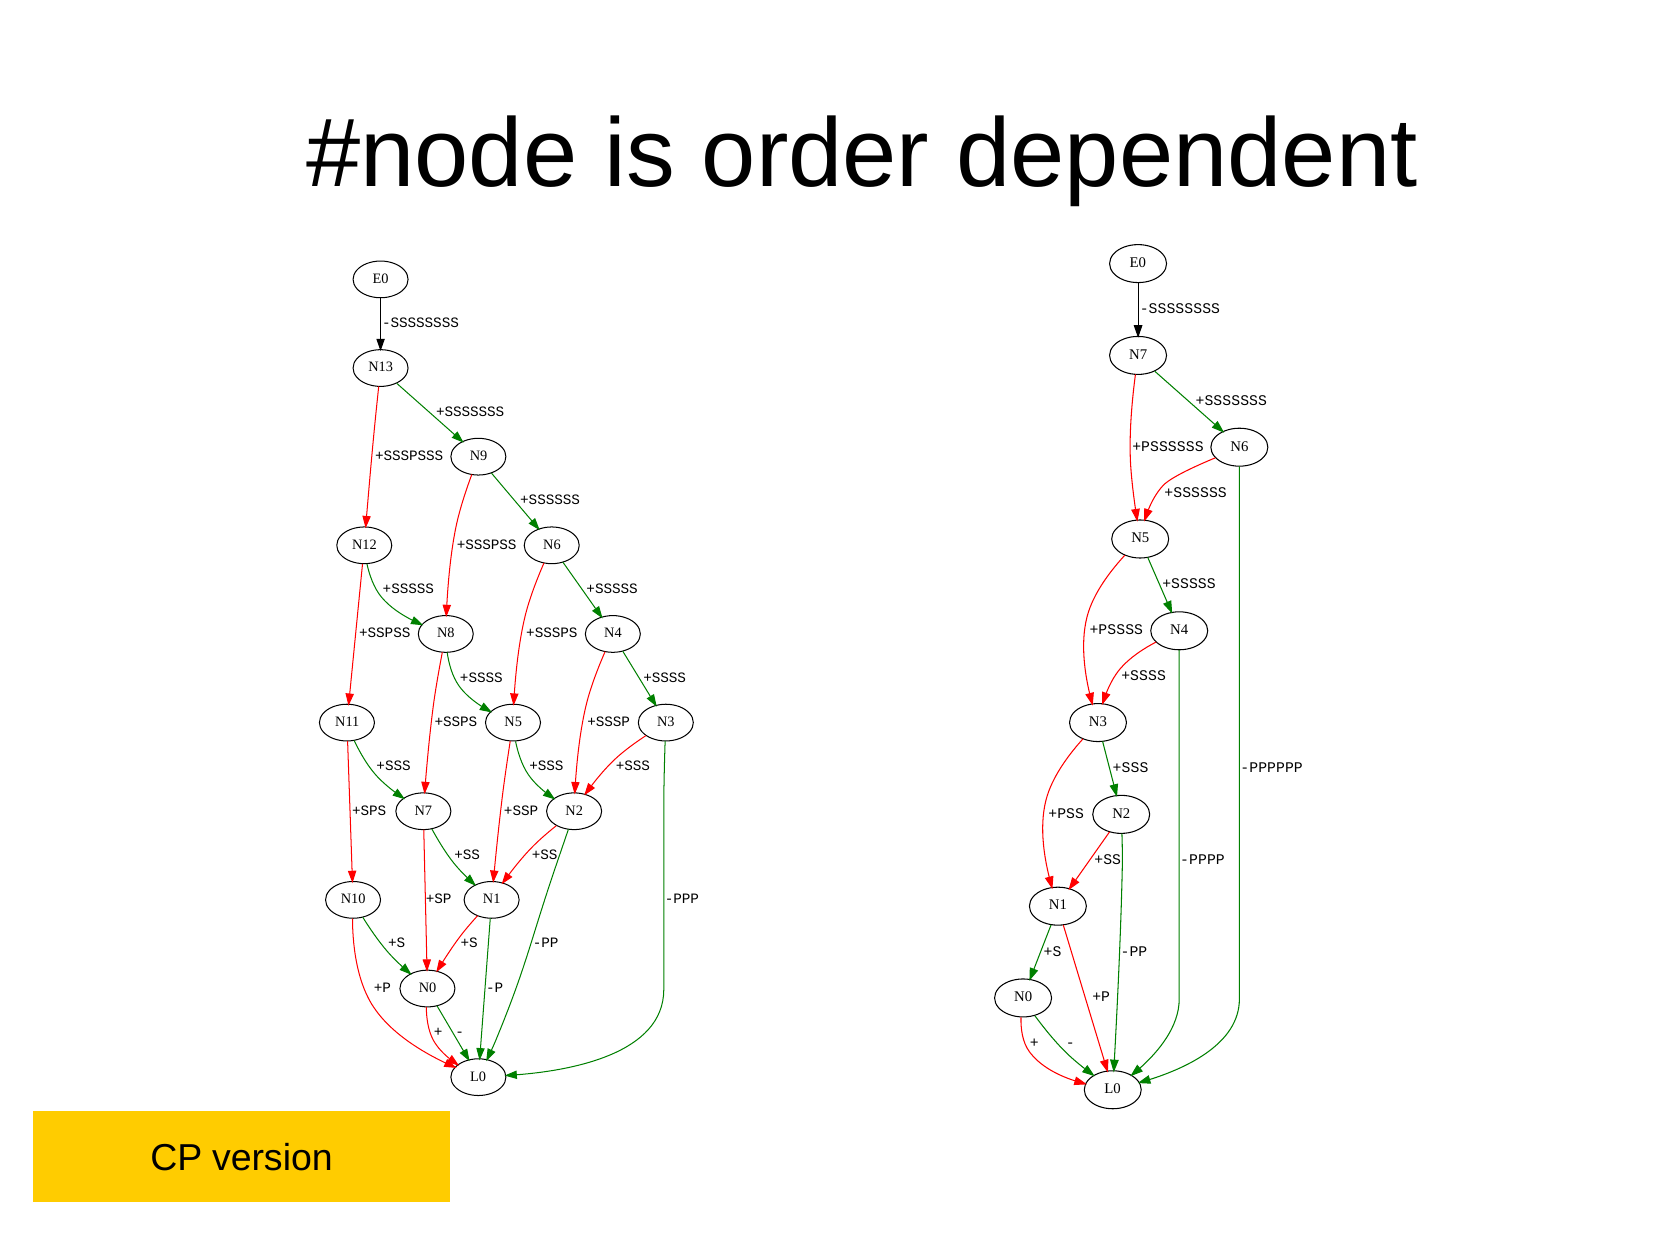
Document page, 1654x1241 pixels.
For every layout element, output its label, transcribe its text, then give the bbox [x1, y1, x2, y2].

picture [315, 256, 703, 1100]
picture [990, 240, 1306, 1114]
title #node is order dependent [82, 49, 1571, 257]
text_box CP version [33, 1111, 450, 1202]
